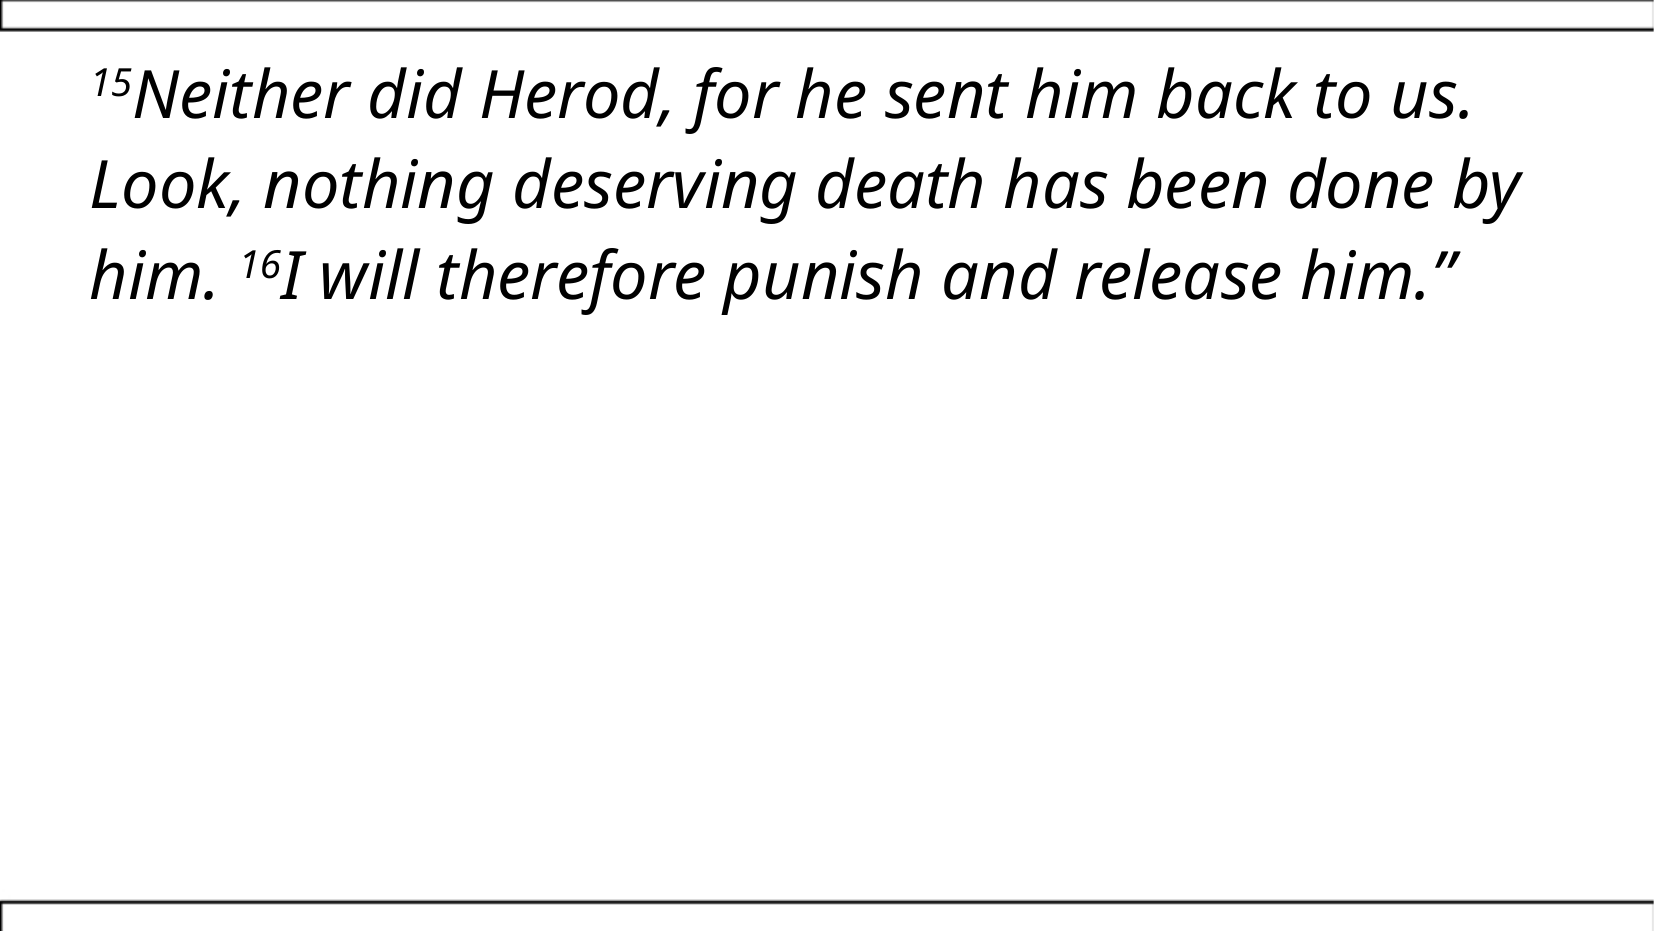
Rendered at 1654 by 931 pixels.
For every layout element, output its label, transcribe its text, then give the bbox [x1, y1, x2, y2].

text_box 15Neither did Herod, for he sent him back to us. Look, nothing deserving death has been done by him. 16I will therefore punish and release him.” [75, 39, 1561, 331]
picture [0, 0, 1654, 931]
